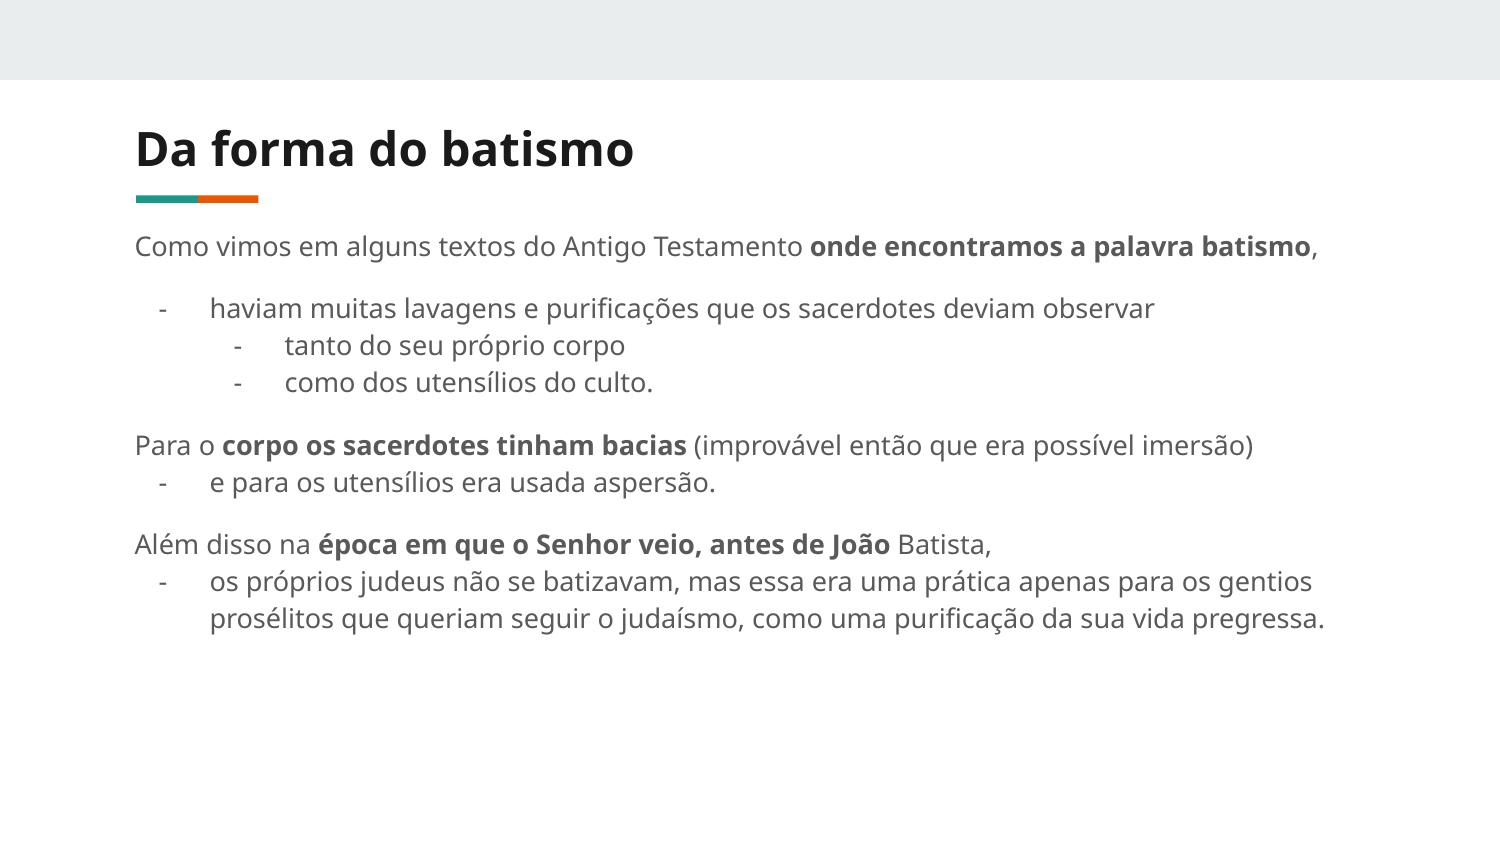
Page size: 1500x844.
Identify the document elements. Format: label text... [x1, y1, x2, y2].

list Como vimos em alguns textos do Antigo Testamento onde encontramos a palavra batismo, haviam muitas lavagens e purificações que os sacerdotes deviam observar tanto do seu próprio corpo como dos utensílios do culto. Para o corpo os sacerdotes tinham bacias (improvável então que era possível imersão) e para os utensílios era usada aspersão. Além disso na época em que o Senhor veio, antes de João Batista, os próprios judeus não se batizavam, mas essa era uma prática apenas para os gentios prosélitos que queriam seguir o judaísmo, como uma purificação da sua vida pregressa. [119, 209, 1446, 797]
title Da forma do batismo [119, 103, 1381, 192]
